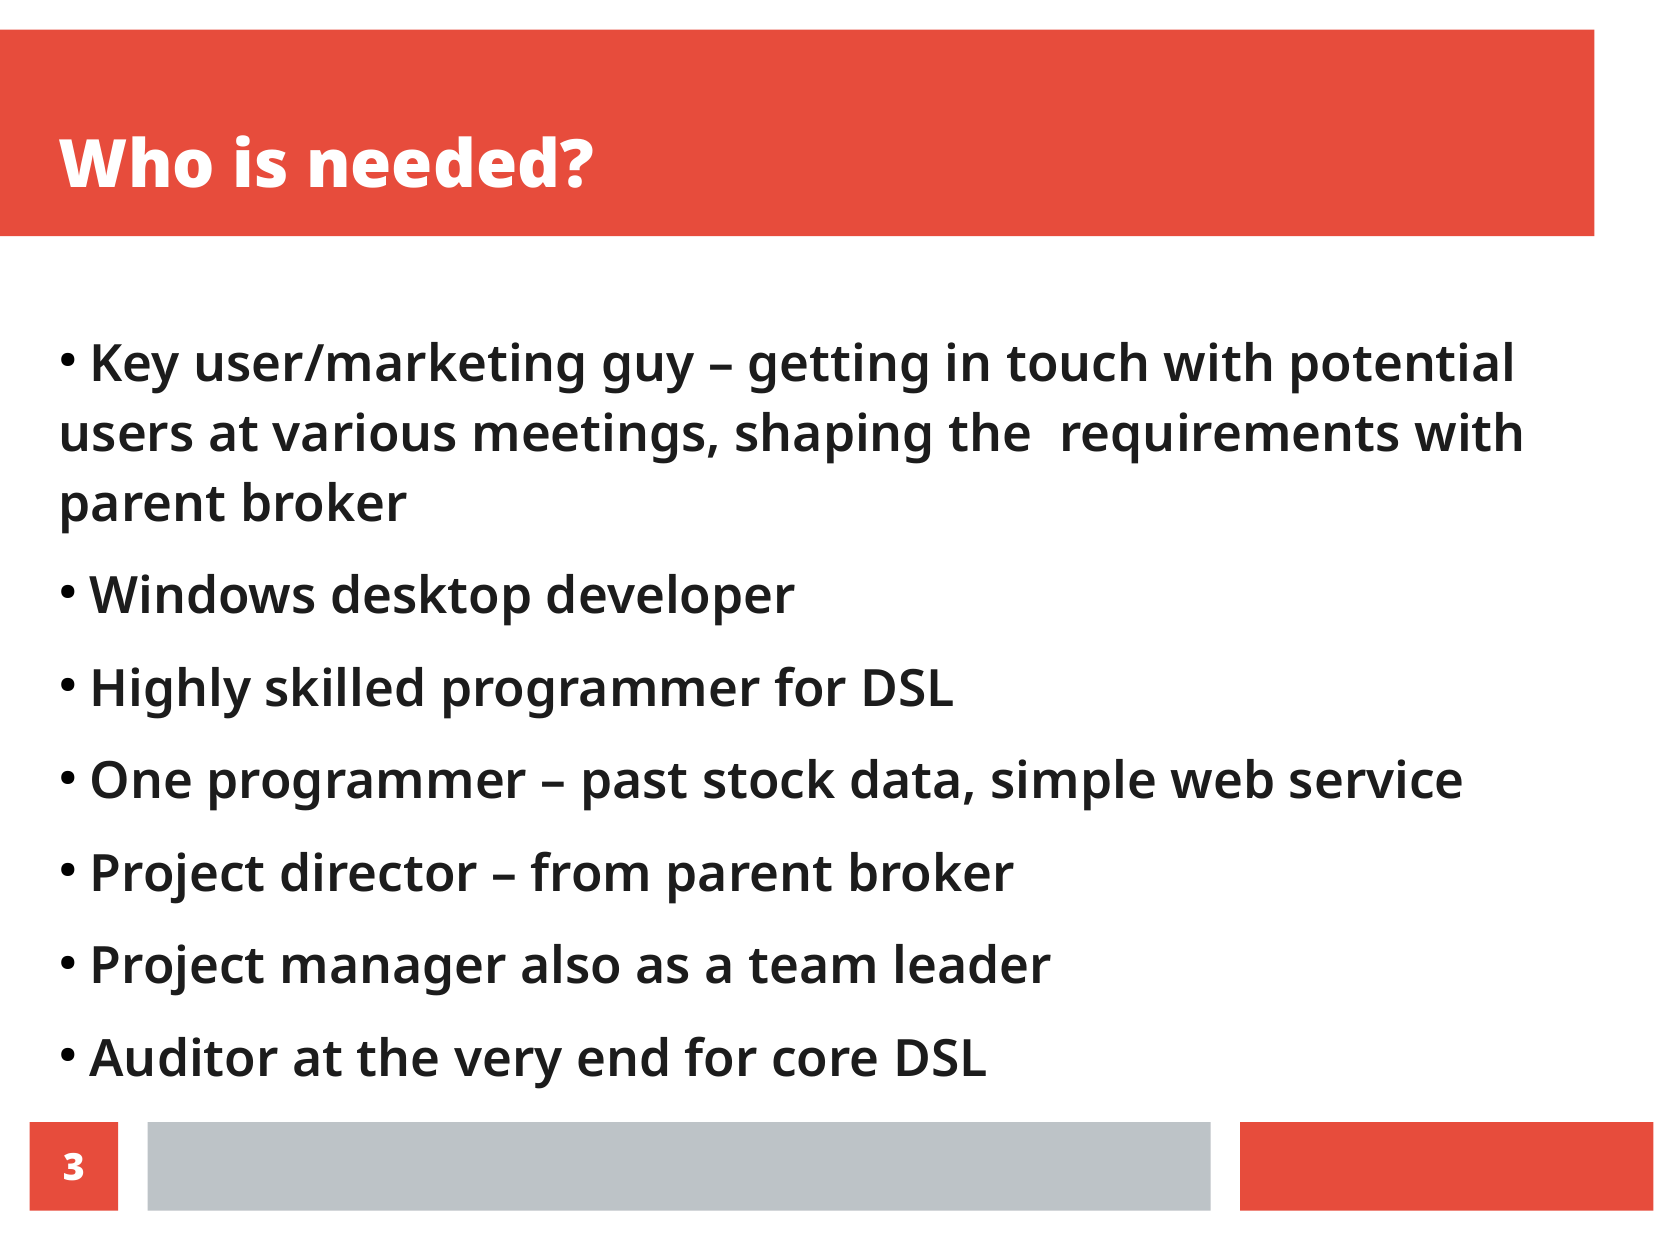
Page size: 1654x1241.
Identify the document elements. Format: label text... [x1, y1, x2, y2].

list Key user/marketing guy – getting in touch with potential users at various meetings, shaping the requirements with parent broker Windows desktop developer Highly skilled programmer for DSL One programmer – past stock data, simple web service Project director – from parent broker Project manager also as a team leader Auditor at the very end for core DSL [59, 324, 1565, 1093]
title Who is needed? [59, 59, 1595, 207]
